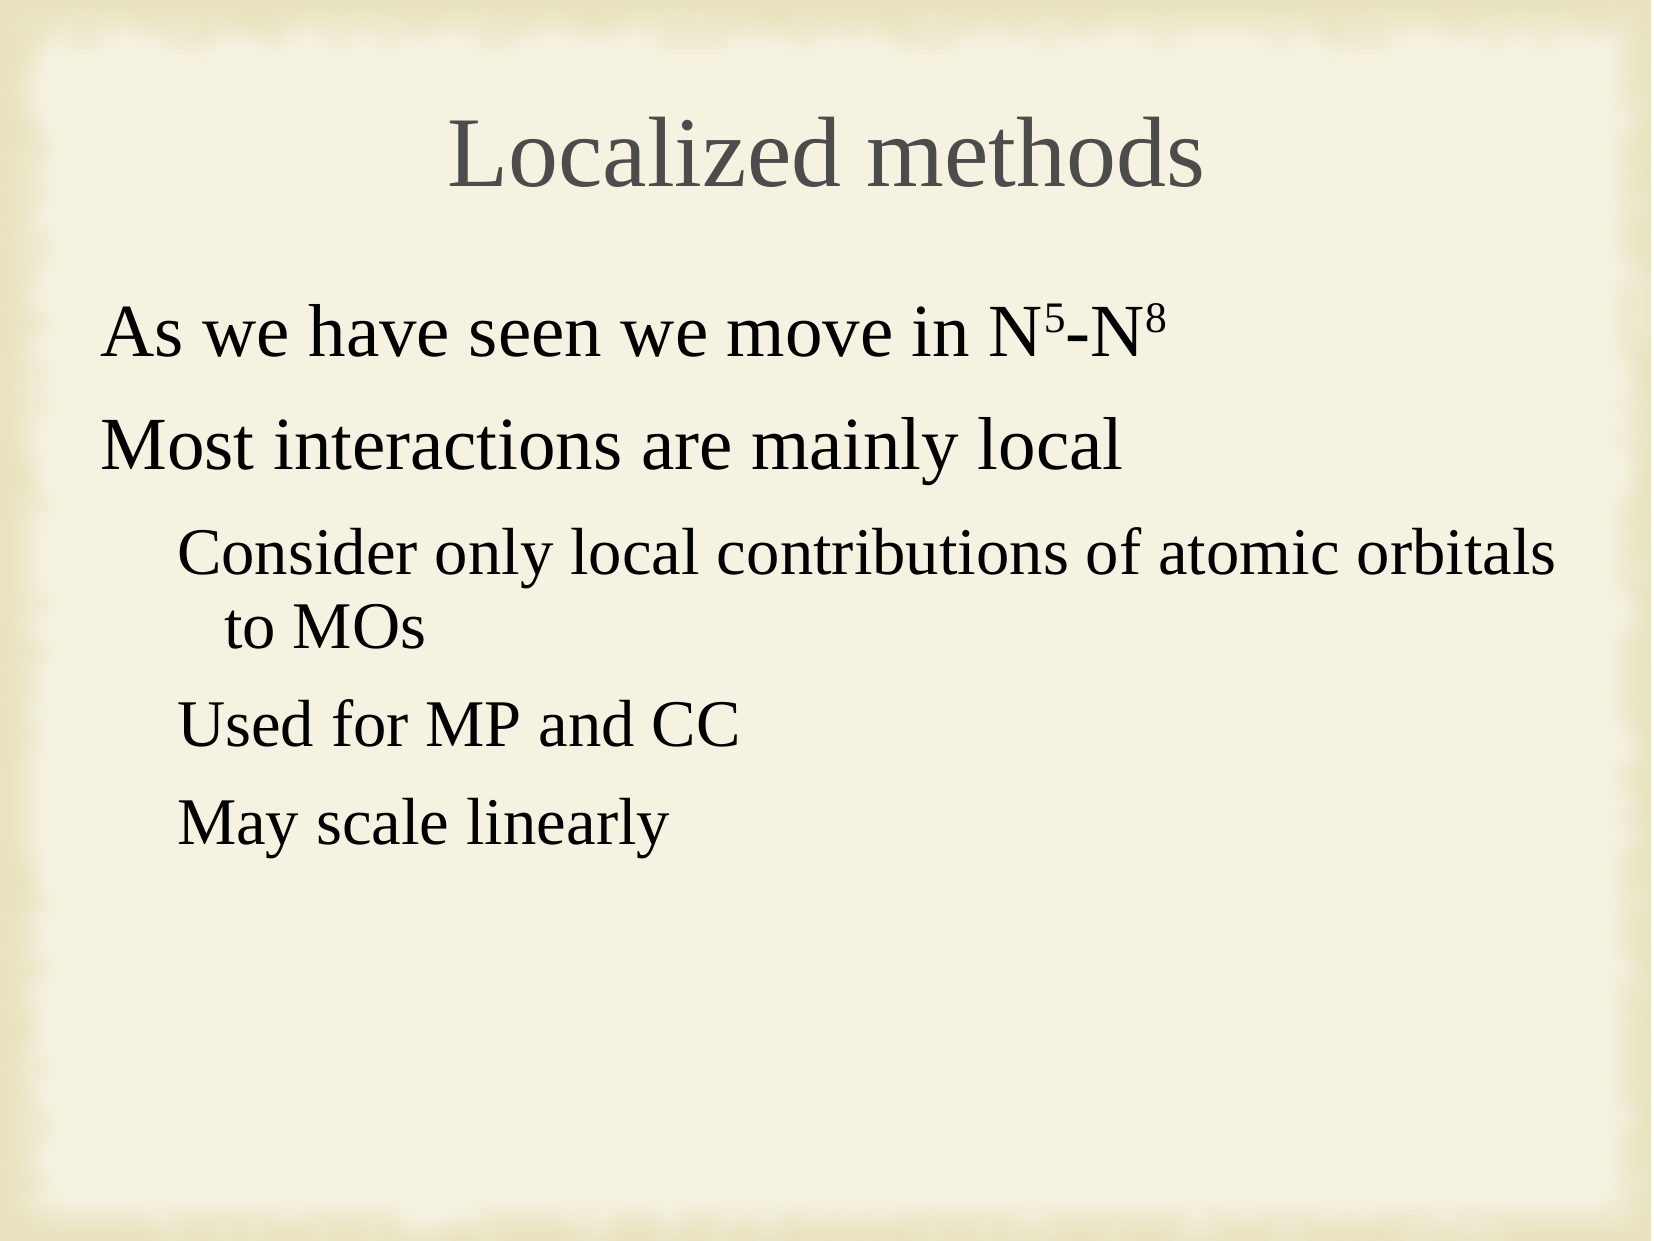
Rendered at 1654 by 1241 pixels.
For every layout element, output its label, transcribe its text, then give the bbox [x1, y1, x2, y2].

title Localized methods [82, 56, 1571, 250]
list As we have seen we move in N5-N8 Most interactions are mainly local Consider only local contributions of atomic orbitals to MOs Used for MP and CC May scale linearly [82, 290, 1571, 1094]
picture [0, 0, 1651, 1241]
